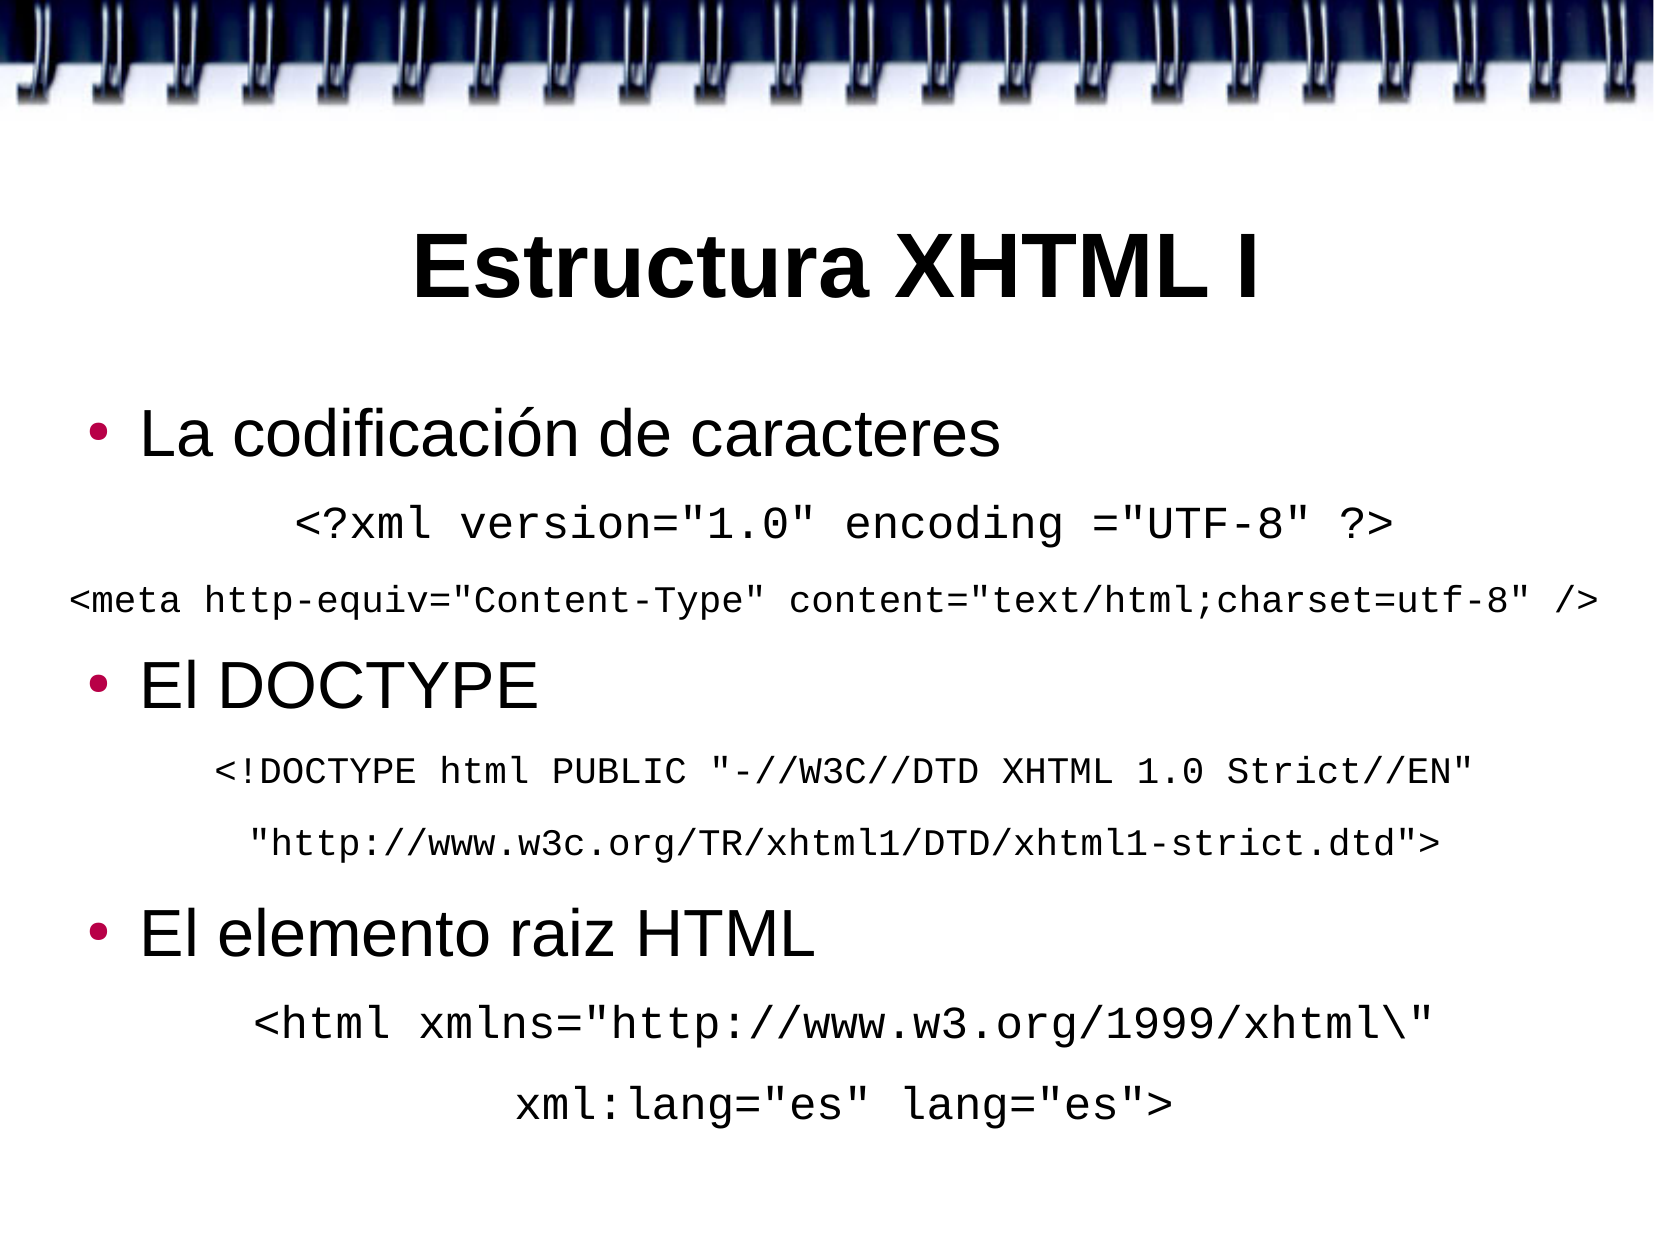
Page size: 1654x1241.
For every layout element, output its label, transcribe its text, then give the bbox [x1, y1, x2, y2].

list La codificación de caracteres <?xml version="1.0" encoding ="UTF-8" ?> <meta http-equiv="Content-Type" content="text/html;charset=utf-8" /> El DOCTYPE <!DOCTYPE html PUBLIC "-//W3C//DTD XHTML 1.0 Strict//EN" "http://www.w3c.org/TR/xhtml1/DTD/xhtml1-strict.dtd"> El elemento raiz HTML <html xmlns="http://www.w3.org/1999/xhtml\" xml:lang="es" lang="es"> [68, 396, 1620, 1117]
picture [0, 0, 1654, 121]
title Estructura XHTML I [139, 169, 1535, 362]
